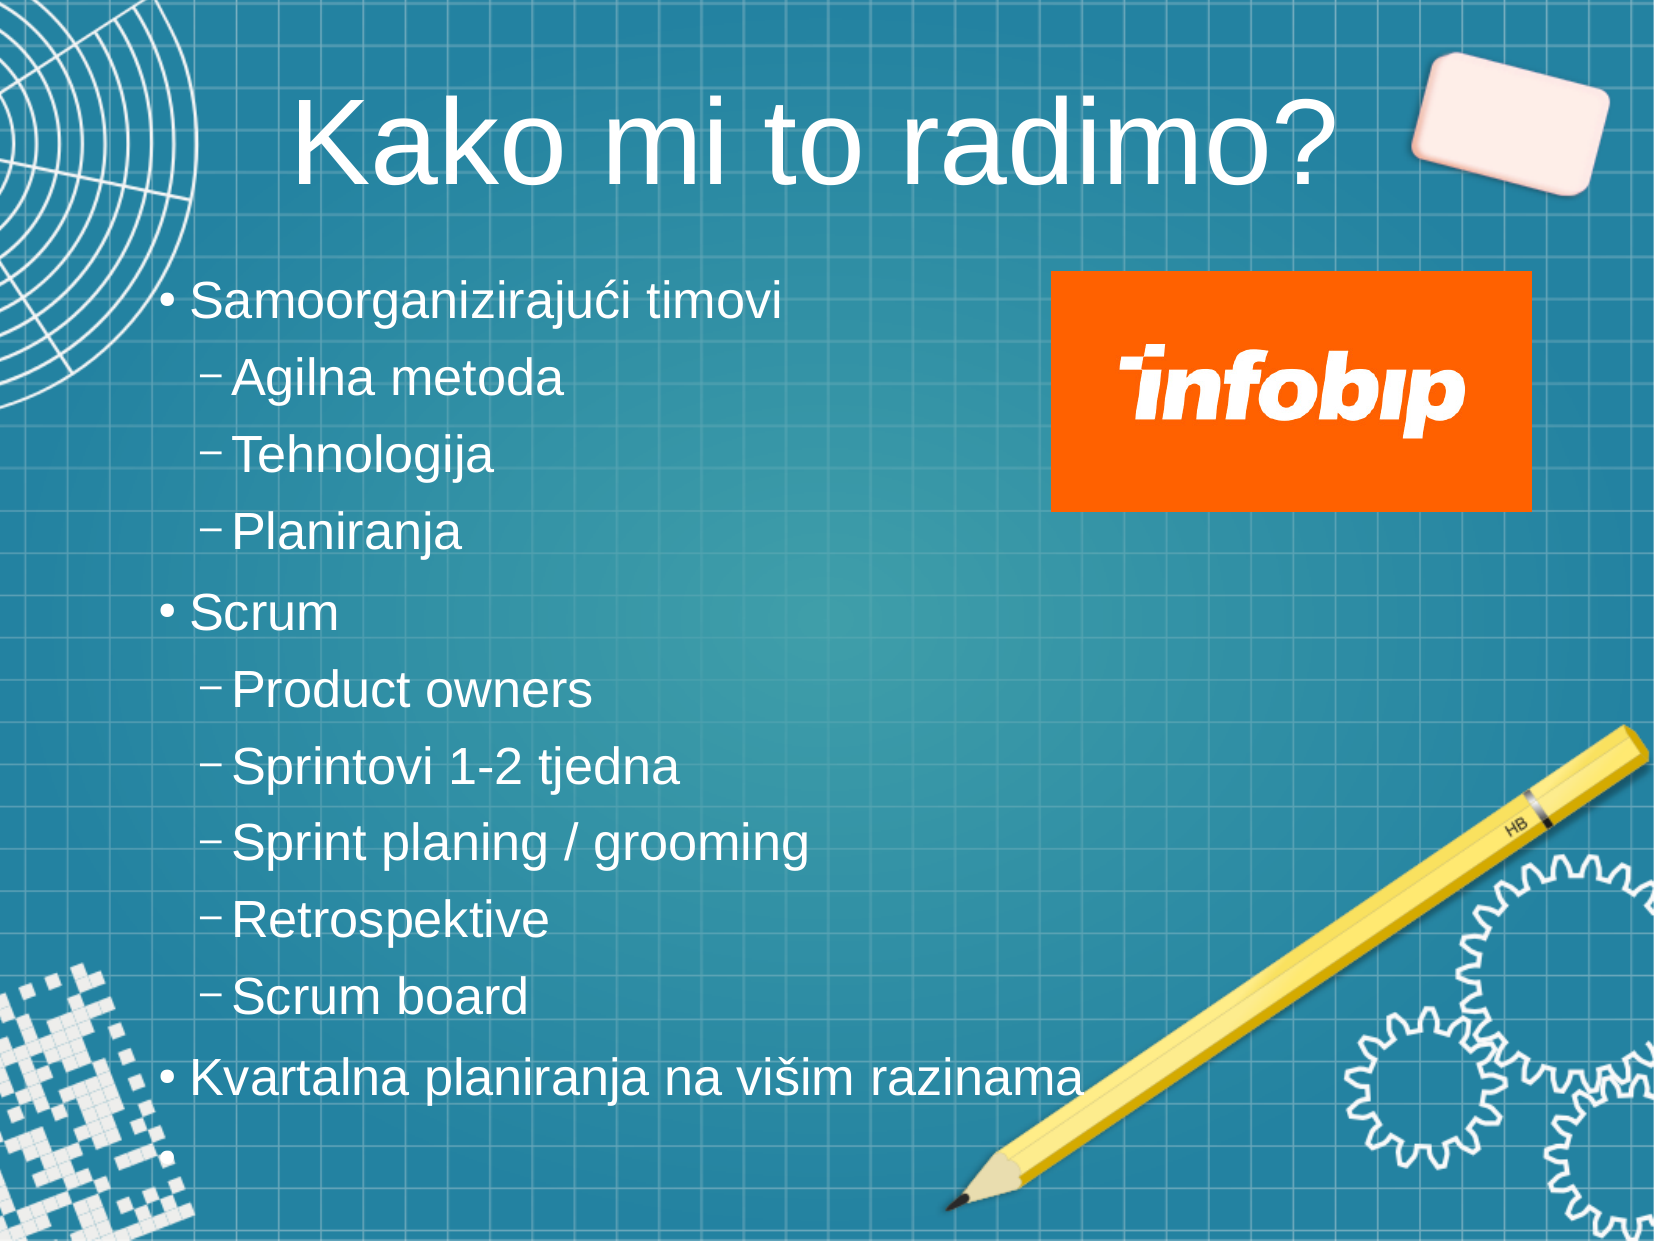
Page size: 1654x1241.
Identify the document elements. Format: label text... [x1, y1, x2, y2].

picture [1051, 271, 1532, 512]
list Samoorganizirajući timovi Agilna metoda Tehnologija Planiranja Scrum Product owners Sprintovi 1-2 tjedna Sprint planing / grooming Retrospektive Scrum board Kvartalna planiranja na višim razinama [147, 271, 1636, 1123]
picture [0, 0, 1654, 1241]
title Kako mi to radimo? [70, 0, 1560, 284]
